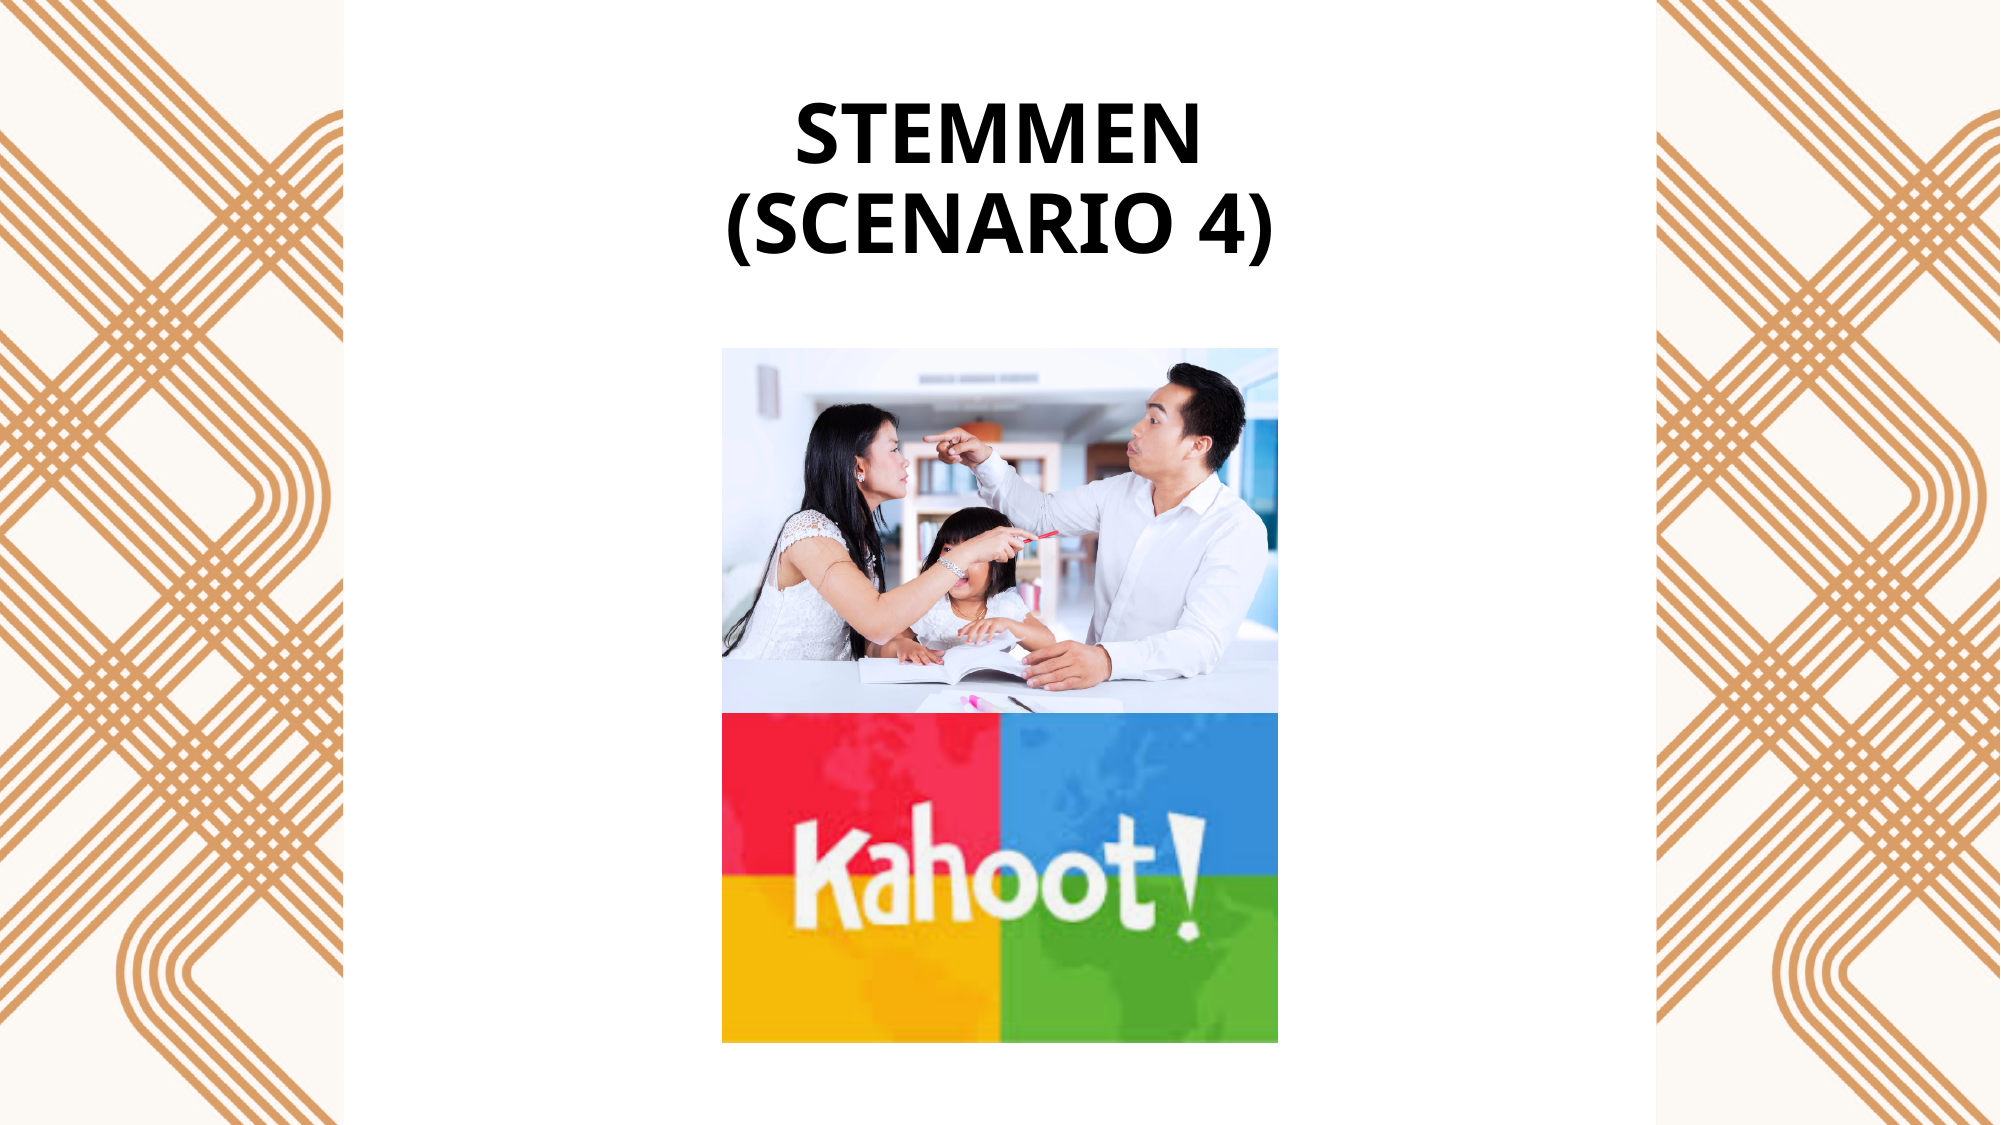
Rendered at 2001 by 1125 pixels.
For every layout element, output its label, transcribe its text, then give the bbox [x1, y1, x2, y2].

picture [722, 348, 1278, 1043]
picture [1656, 0, 2000, 1125]
picture [0, 0, 344, 1125]
title STEMMEN (SCENARIO 4) [591, 79, 1409, 280]
